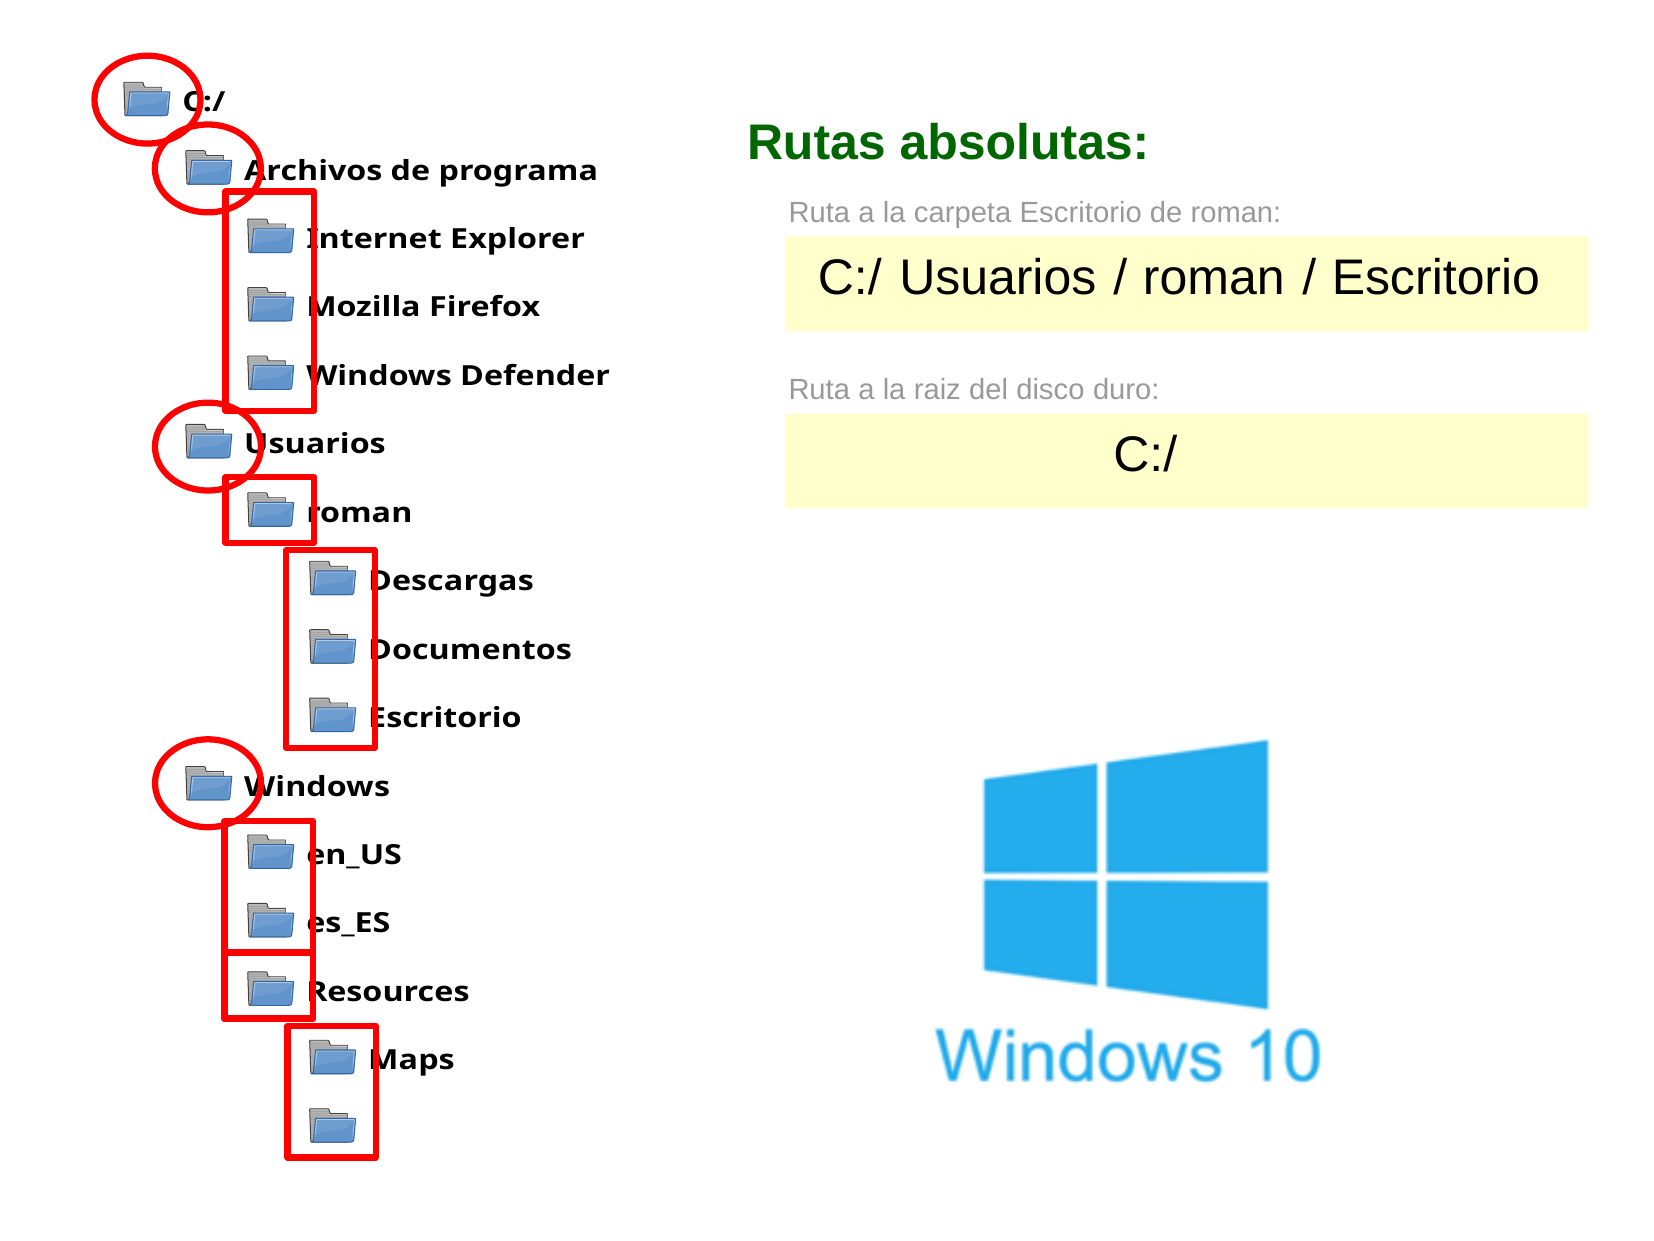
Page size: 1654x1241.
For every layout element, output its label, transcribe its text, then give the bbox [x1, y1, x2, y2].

text_box / [1287, 242, 1317, 313]
picture [120, 81, 197, 140]
text_box Rutas absolutas: [732, 106, 1165, 178]
text_box Ruta a la carpeta Escritorio de roman: [773, 188, 1298, 237]
text_box Ruta a la raiz del disco duro: [773, 366, 1176, 414]
picture [229, 195, 311, 408]
text_box [785, 236, 1589, 332]
picture [159, 128, 257, 209]
picture [159, 406, 257, 487]
picture [229, 195, 244, 204]
text_box roman [1128, 242, 1287, 313]
text_box / [1098, 242, 1128, 313]
text_box Escritorio [1317, 242, 1555, 313]
picture [897, 696, 1382, 1135]
text_box Usuarios [884, 242, 1098, 313]
text_box C:/ [1098, 419, 1193, 490]
picture [229, 480, 311, 540]
text_box C:/ [803, 242, 884, 313]
picture [291, 1029, 373, 1146]
picture [120, 81, 650, 1146]
text_box [785, 413, 1589, 509]
